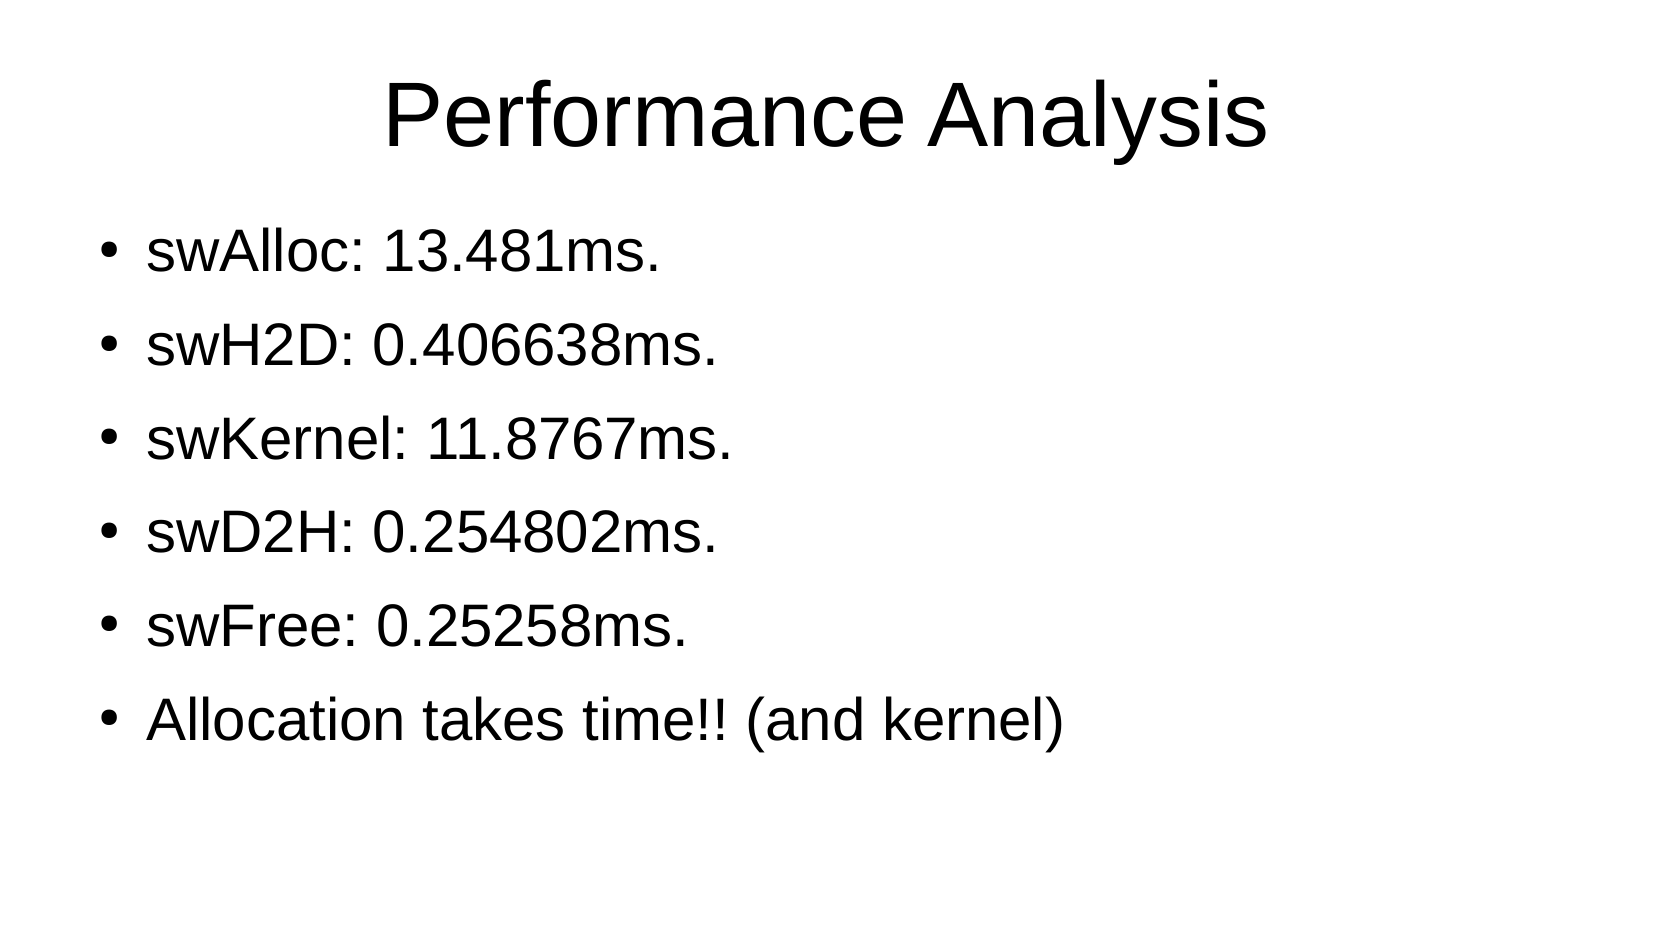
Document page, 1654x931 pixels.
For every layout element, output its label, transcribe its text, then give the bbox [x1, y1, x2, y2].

list swAlloc: 13.481ms. swH2D: 0.406638ms. swKernel: 11.8767ms. swD2H: 0.254802ms. swFree: 0.25258ms. Allocation takes time!! (and kernel) [82, 217, 1571, 758]
title Performance Analysis [82, 37, 1571, 193]
